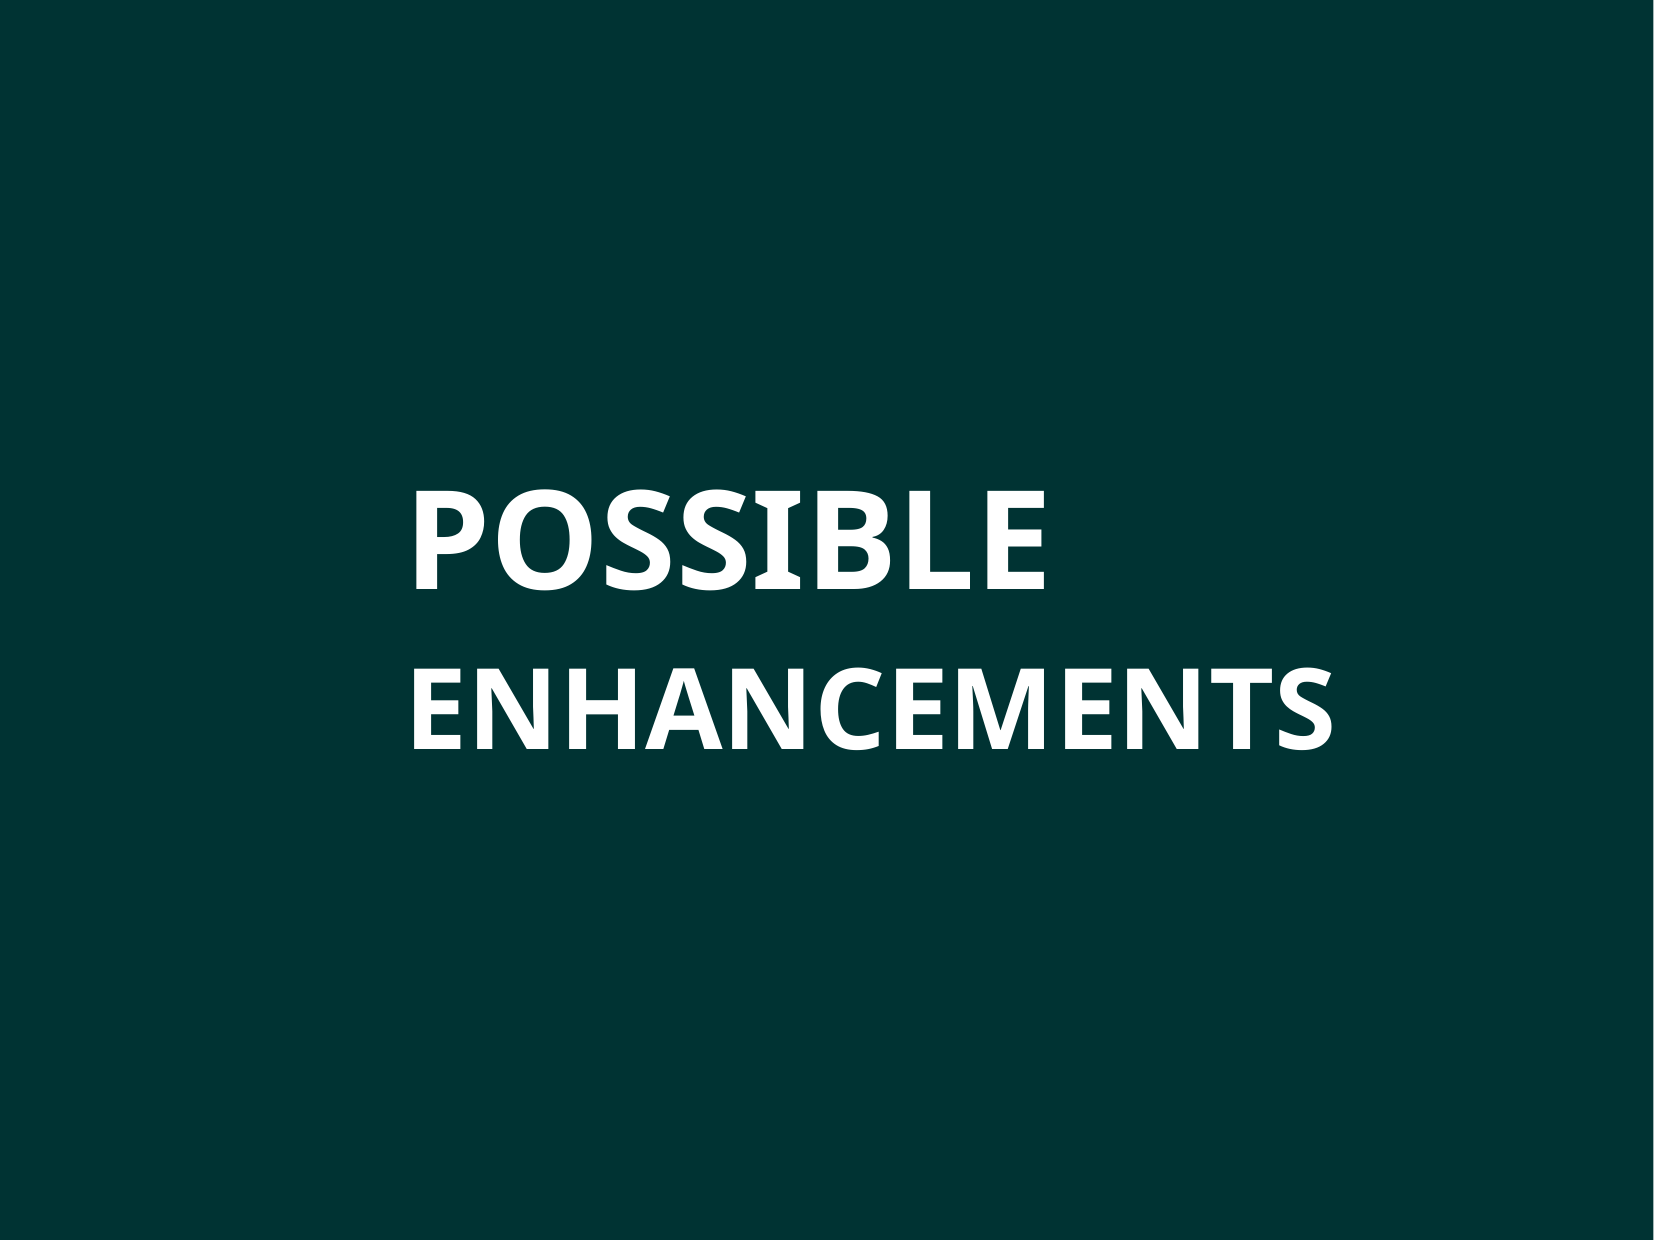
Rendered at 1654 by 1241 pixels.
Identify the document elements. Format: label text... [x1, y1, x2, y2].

text_box POSSIBLE ENHANCEMENTS [390, 435, 1396, 858]
